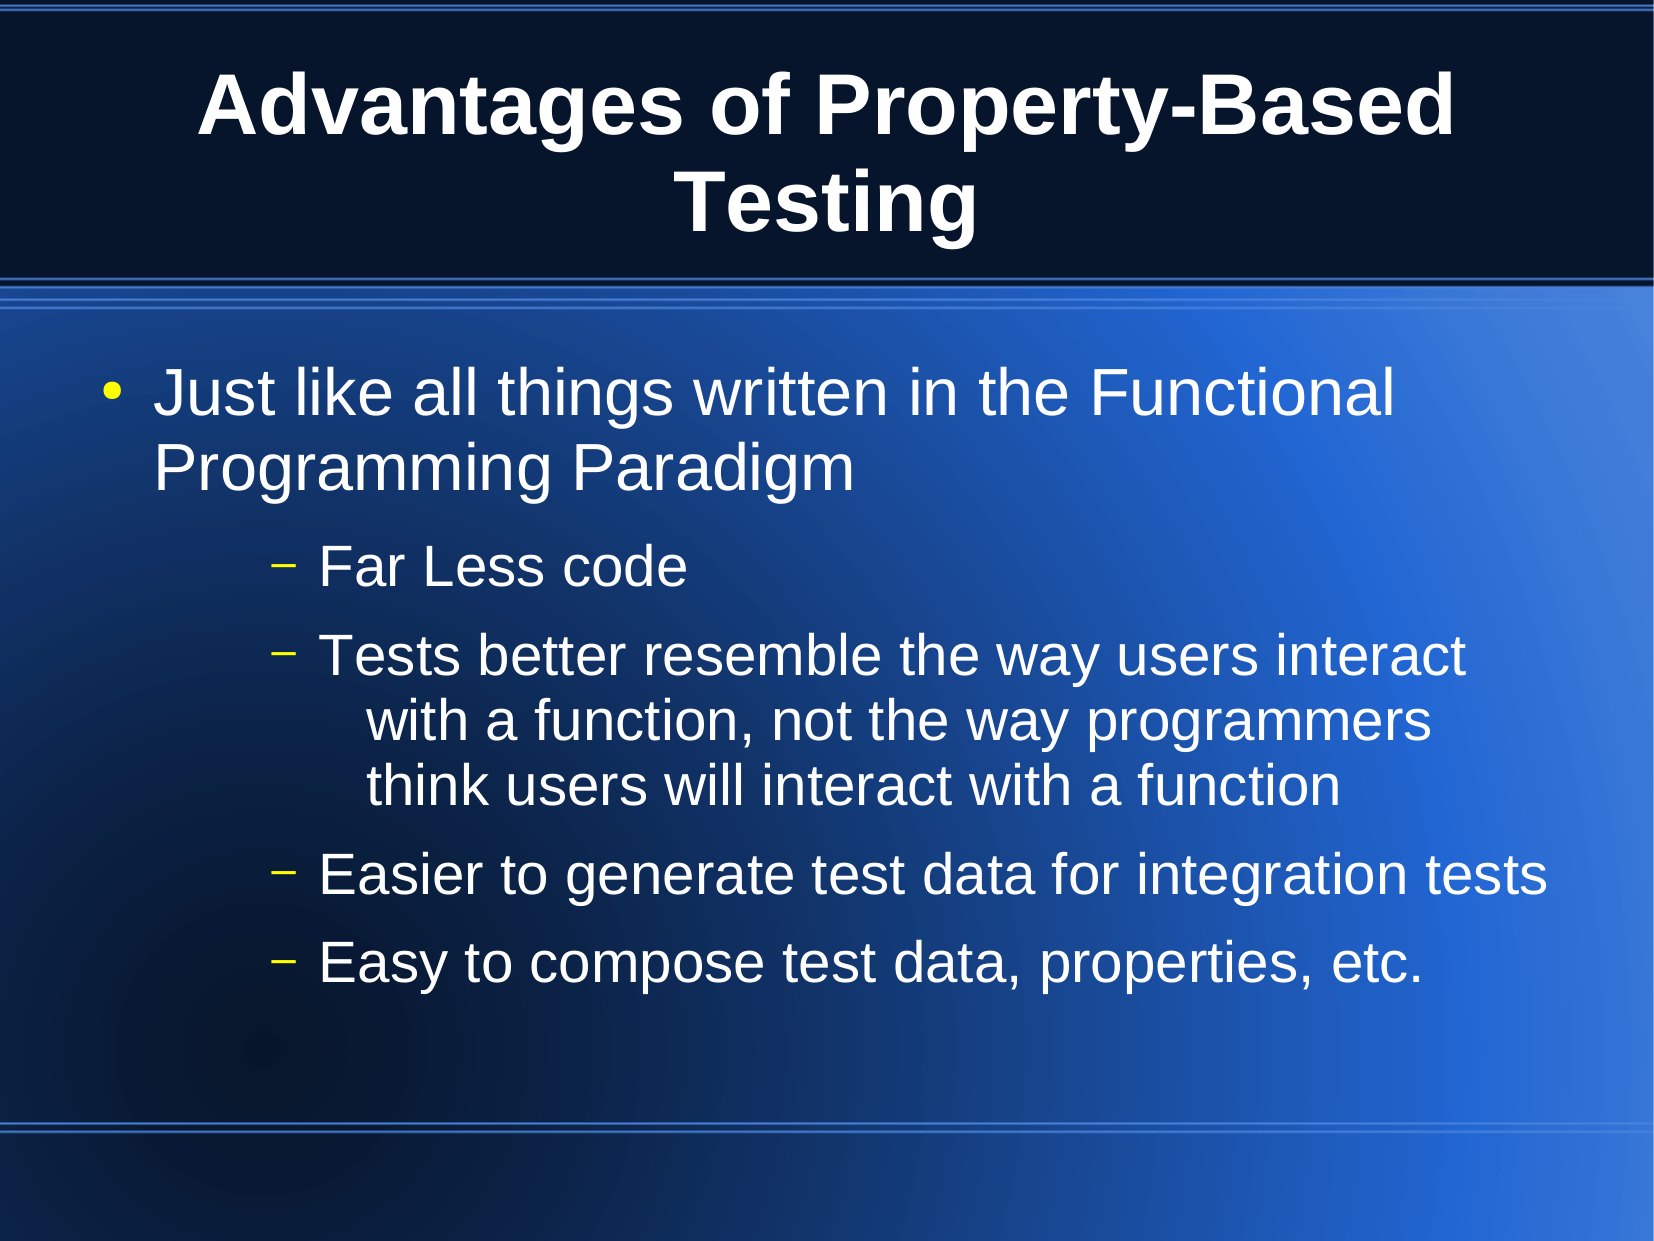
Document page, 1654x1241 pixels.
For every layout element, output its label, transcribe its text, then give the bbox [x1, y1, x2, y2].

list Just like all things written in the Functional Programming Paradigm Far Less code Tests better resemble the way users interact with a function, not the way programmers think users will interact with a function Easier to generate test data for integration tests Easy to compose test data, properties, etc. [82, 355, 1571, 1093]
title Advantages of Property-Based Testing [82, 49, 1571, 257]
picture [0, 0, 1654, 1241]
